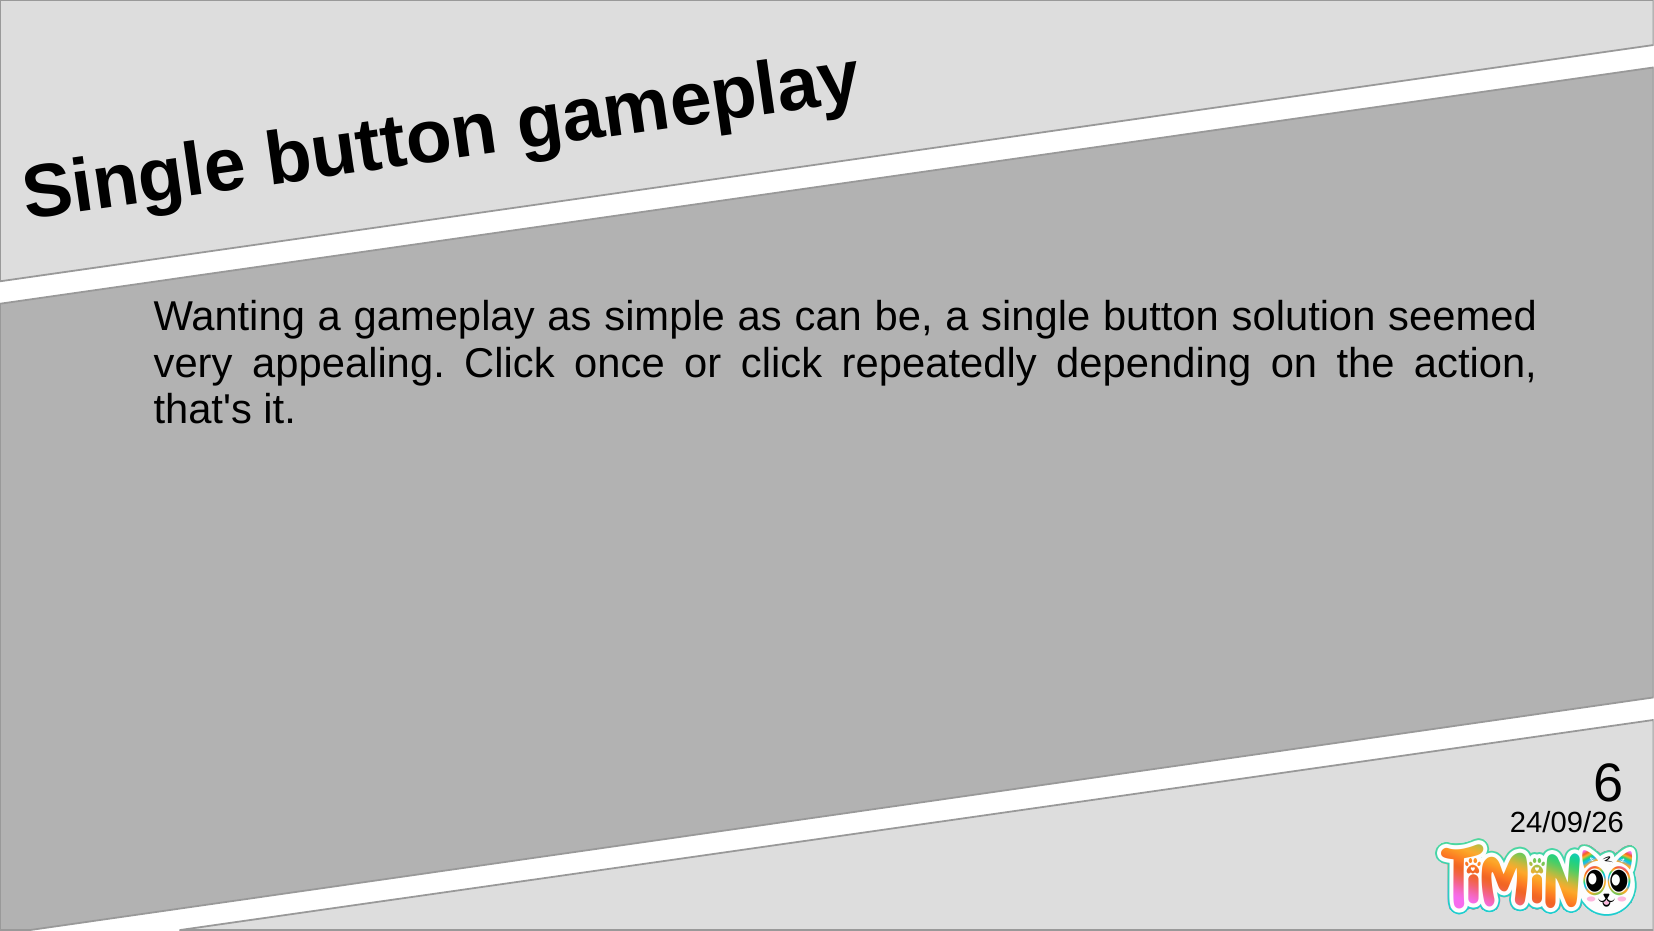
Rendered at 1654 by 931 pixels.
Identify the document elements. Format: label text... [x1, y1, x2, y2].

list Wanting a gameplay as simple as can be, a single button solution seemed very appealing. Click once or click repeatedly depending on the action, that's it. [82, 292, 1538, 833]
picture [1435, 838, 1638, 916]
title Single button gameplay [11, 0, 1496, 272]
